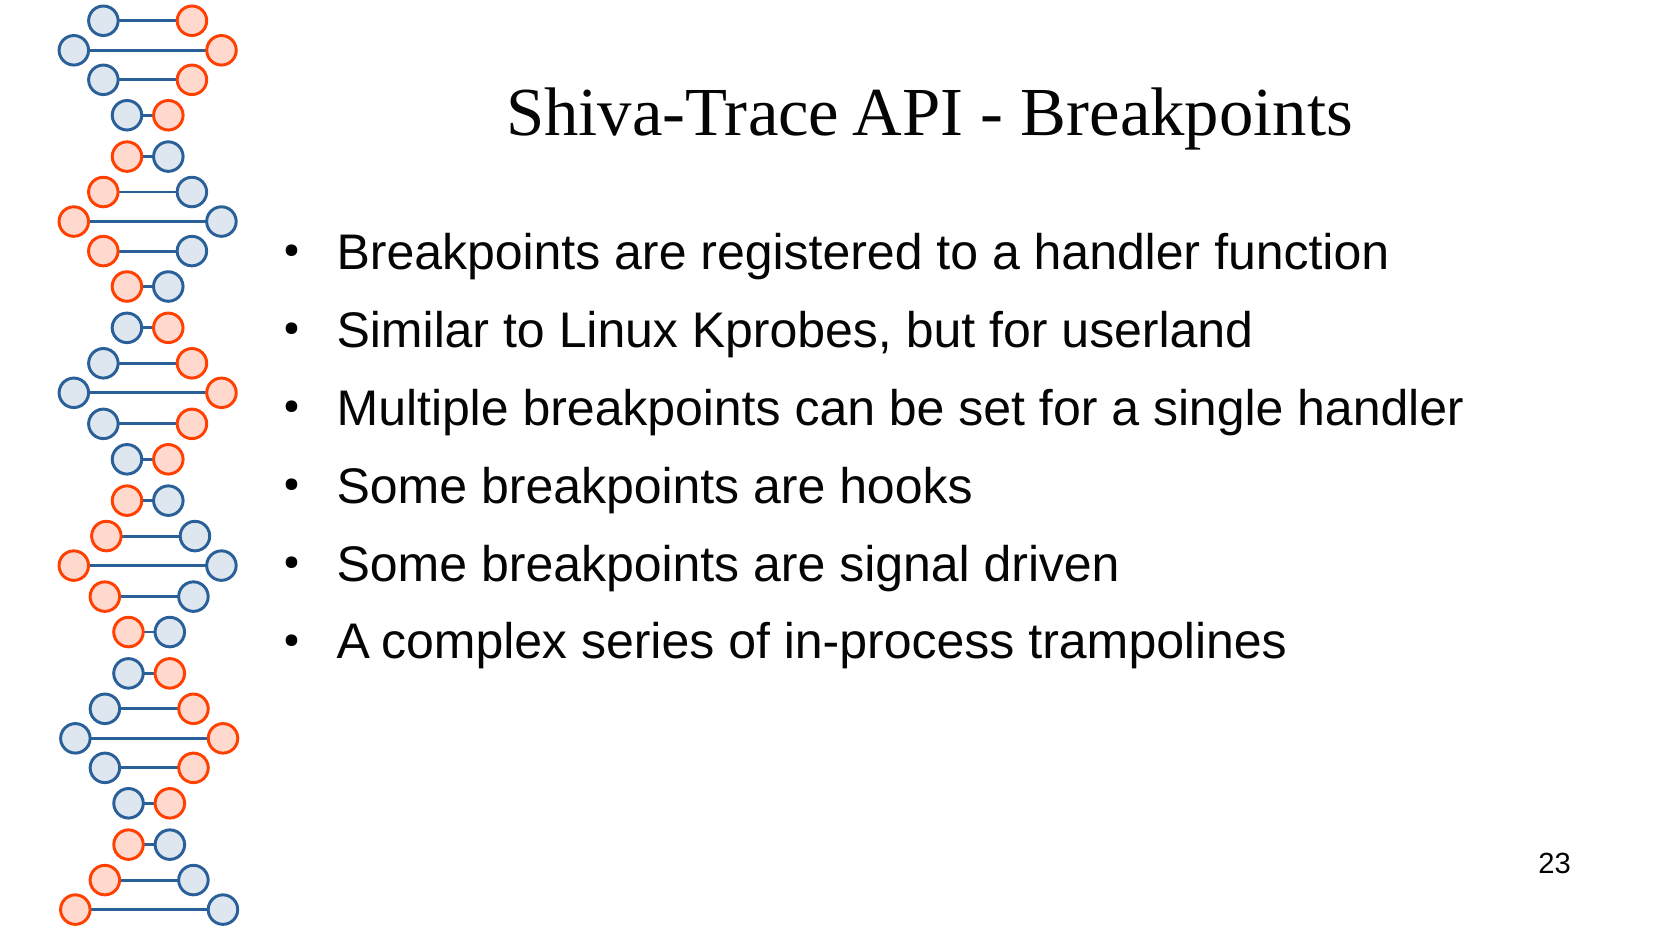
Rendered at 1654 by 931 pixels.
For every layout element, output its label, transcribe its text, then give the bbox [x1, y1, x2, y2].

list Breakpoints are registered to a handler function Similar to Linux Kprobes, but for userland Multiple breakpoints can be set for a single handler Some breakpoints are hooks Some breakpoints are signal driven A complex series of in-process trampolines [265, 224, 1595, 764]
title Shiva-Trace API - Breakpoints [265, 35, 1595, 189]
